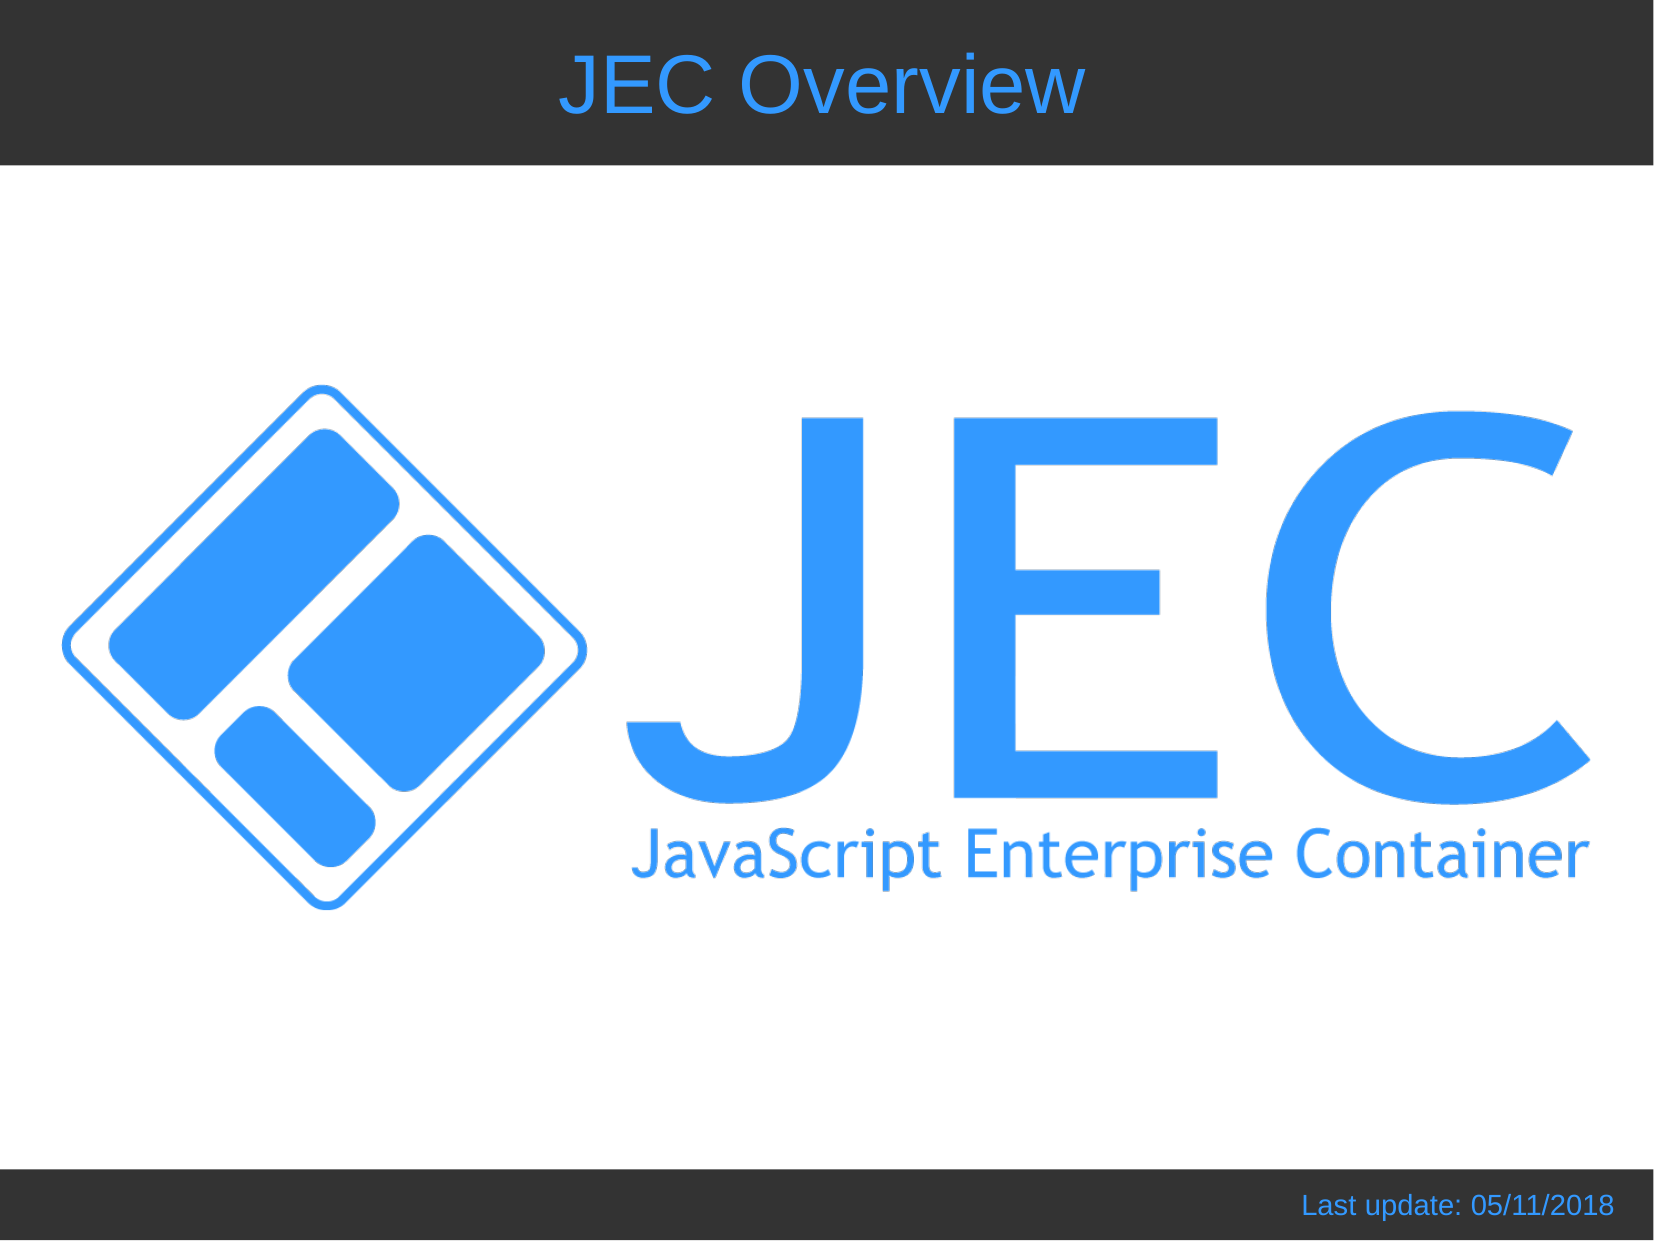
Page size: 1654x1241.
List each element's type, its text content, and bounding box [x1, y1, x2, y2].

text_box [0, 0, 1654, 166]
picture [61, 342, 1615, 937]
text_box JEC Overview [120, 30, 1524, 189]
text_box Last update: 05/11/2018 [744, 1181, 1630, 1229]
text_box [0, 1169, 1654, 1241]
